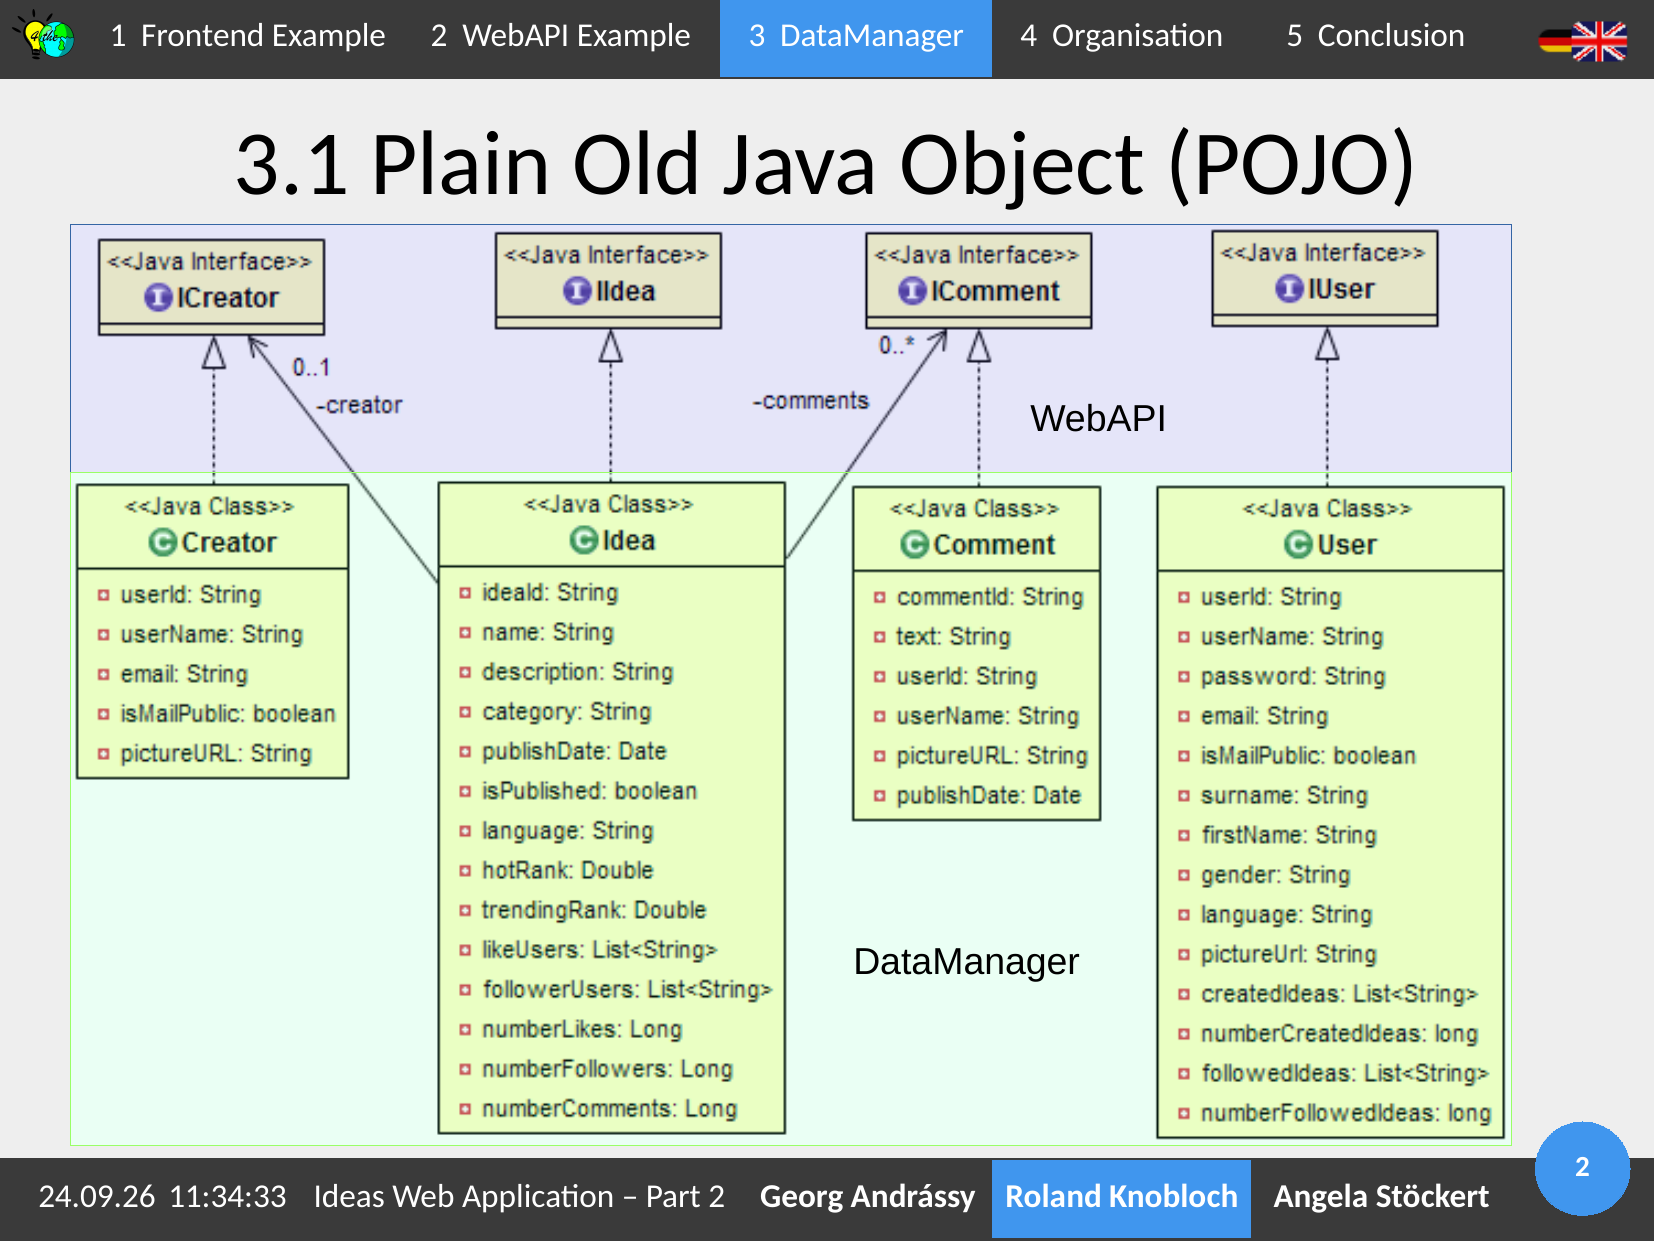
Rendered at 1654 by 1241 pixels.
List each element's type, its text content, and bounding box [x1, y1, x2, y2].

text_box 4 Organisation [992, 0, 1251, 77]
text_box 5 Conclusion [1251, 0, 1501, 77]
text_box DataManager [838, 933, 1111, 1032]
text_box WebAPI [1015, 389, 1288, 447]
text_box Roland Knobloch [992, 1160, 1251, 1238]
picture [1536, 18, 1629, 64]
text_box Angela Stöckert [1251, 1160, 1512, 1238]
text_box 3 DataManager [720, 0, 992, 77]
title 3.1 Plain Old Java Object (POJO) [82, 94, 1571, 249]
text_box Ideas Web Application – Part 2 [307, 1160, 733, 1238]
picture [2, 0, 83, 79]
text_box 2 WebAPI Example [401, 0, 720, 77]
text_box 1 Frontend Example [94, 0, 401, 77]
text_box [70, 224, 1512, 1146]
text_box Georg Andrássy [744, 1160, 992, 1238]
